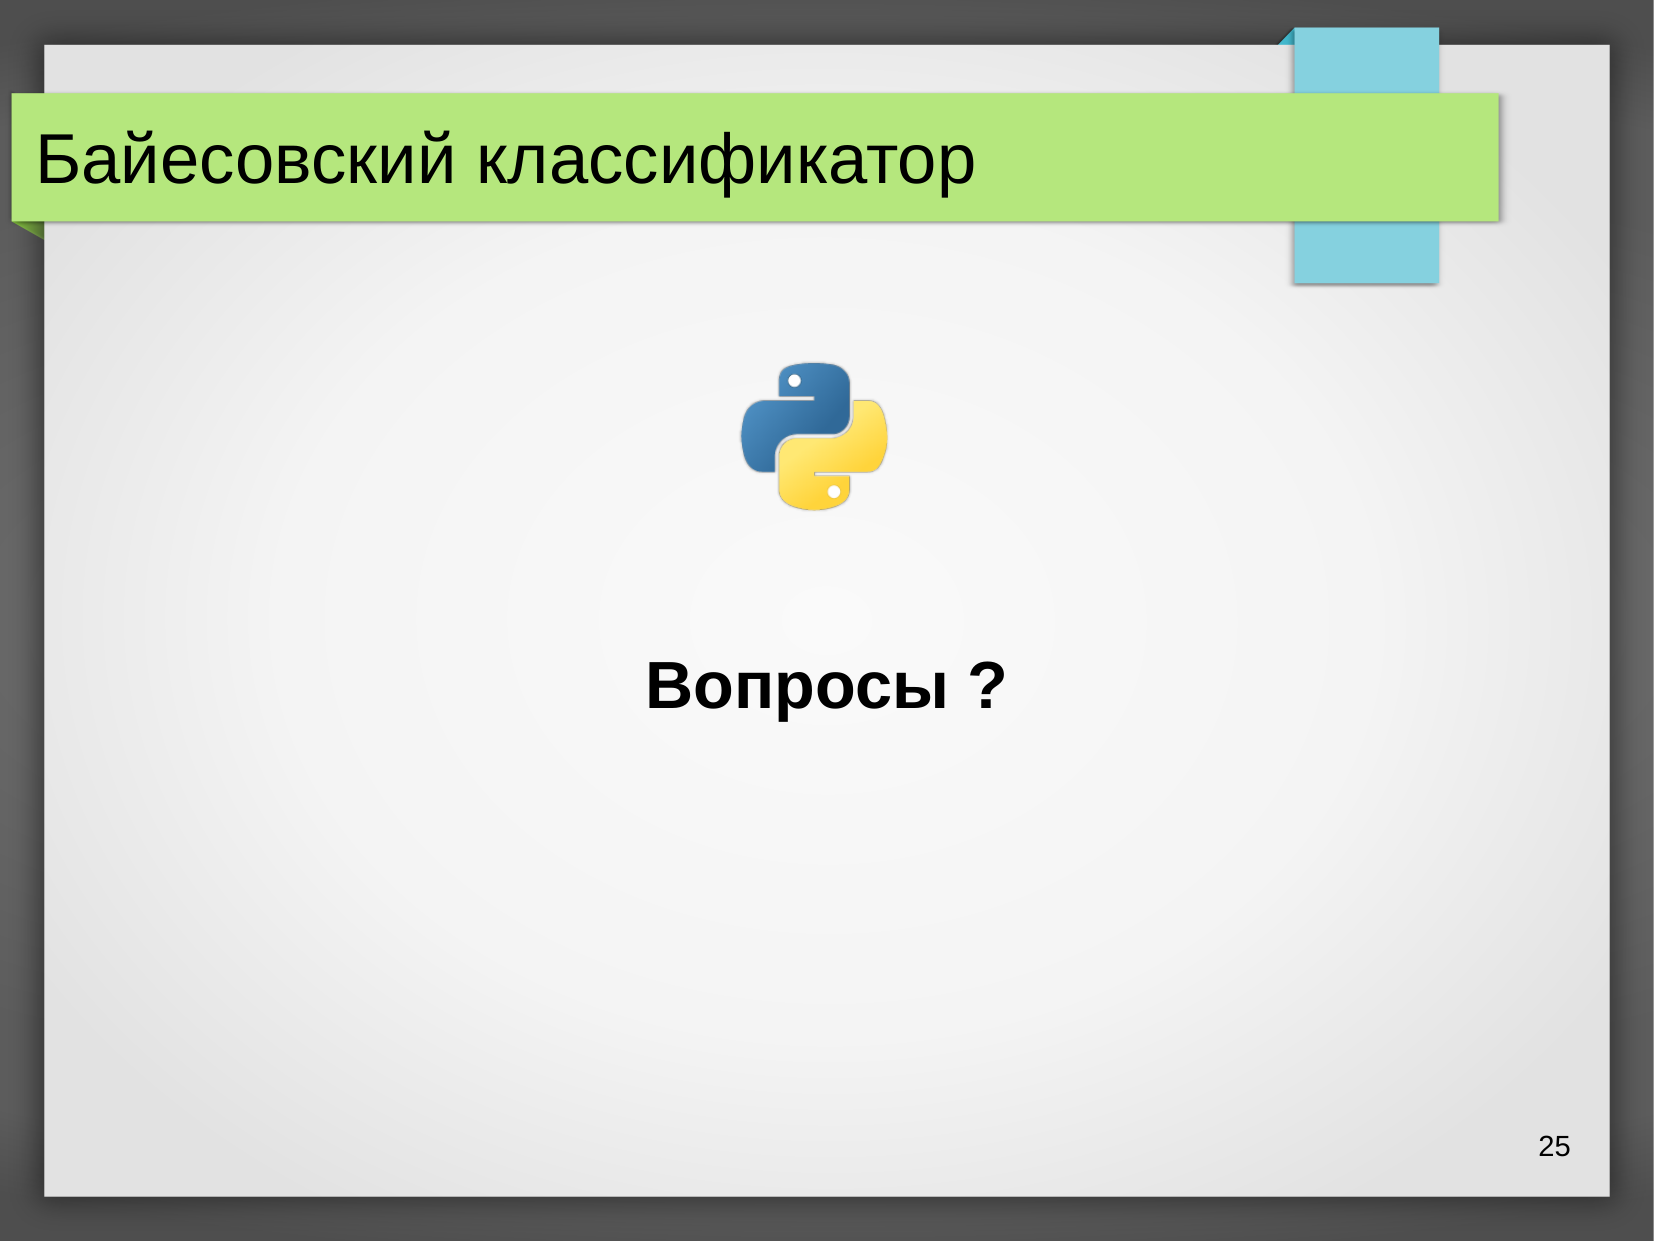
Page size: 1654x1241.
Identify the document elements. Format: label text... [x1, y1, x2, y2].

subtitle Вопросы ? [82, 236, 1571, 1134]
title Байесовский классификатор [34, 118, 1488, 200]
picture [0, 0, 1654, 1241]
